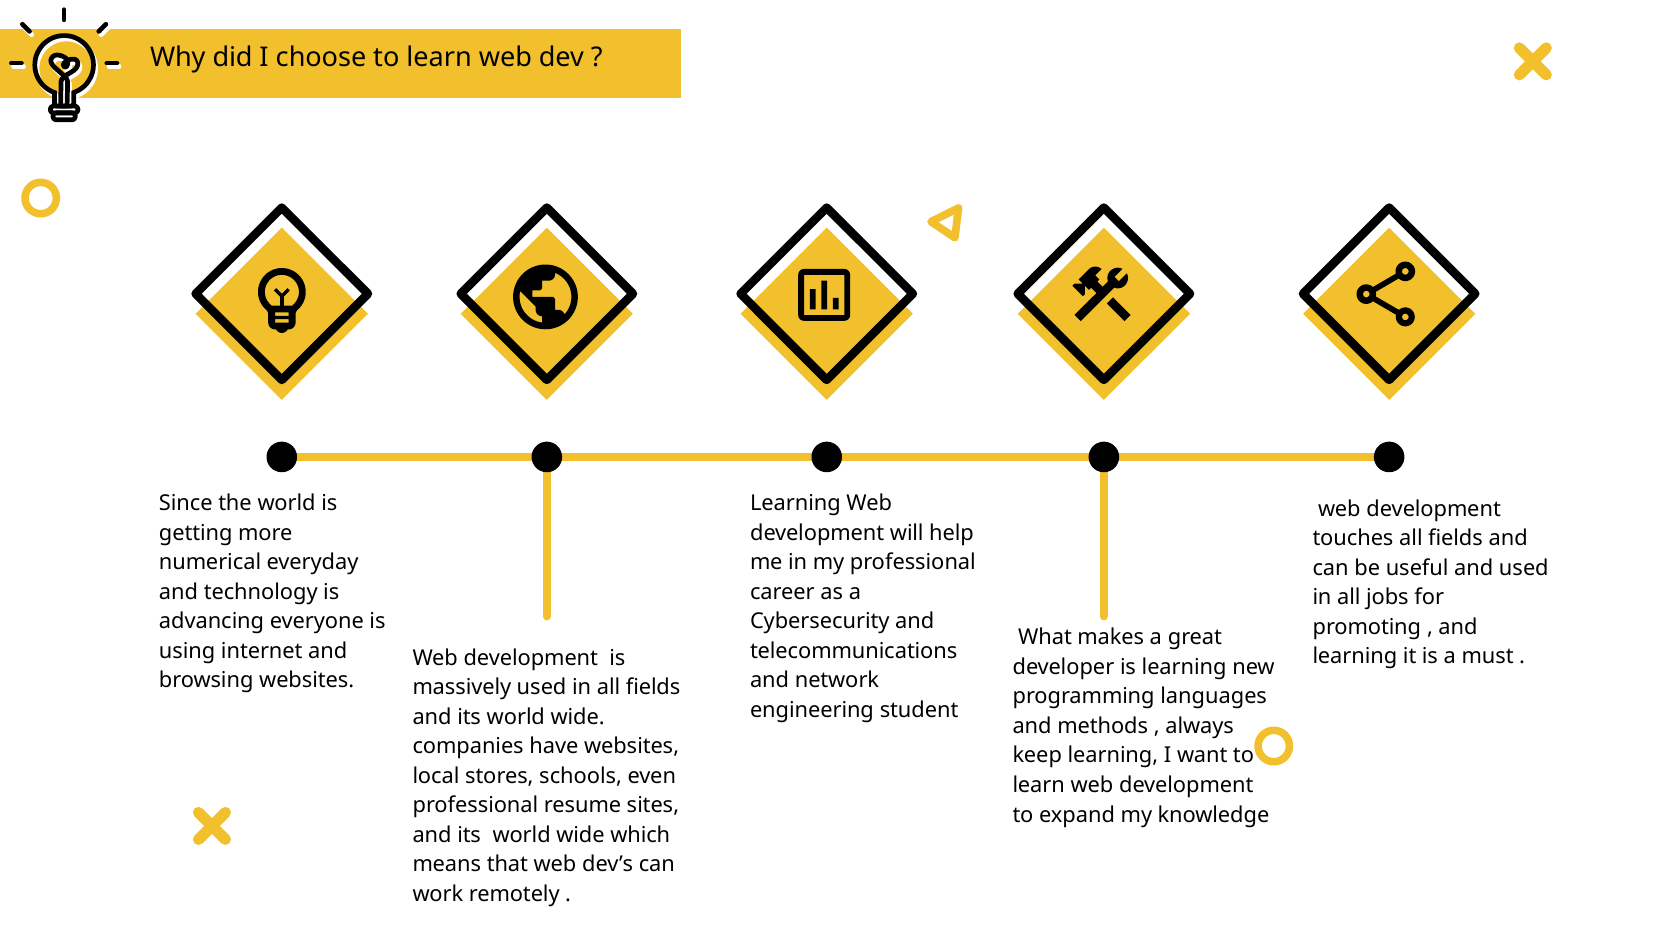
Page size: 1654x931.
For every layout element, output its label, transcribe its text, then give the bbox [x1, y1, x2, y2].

text_box [531, 441, 563, 473]
text_box [754, 227, 900, 373]
text_box [1031, 227, 1177, 372]
title Why did I choose to learn web dev ? [150, 0, 807, 113]
text_box [209, 227, 355, 373]
text_box Learning Web development will help me in my professional career as a Cybersecurity and telecommunications and network engineering student [750, 487, 991, 724]
text_box [266, 441, 297, 473]
text_box [1316, 227, 1462, 372]
text_box [811, 441, 842, 473]
text_box [1303, 307, 1476, 400]
text_box [1088, 441, 1120, 473]
text_box Since the world is getting more numerical everyday and technology is advancing everyone is using internet and browsing websites. [158, 487, 399, 695]
text_box [1373, 441, 1405, 473]
text_box web development touches all fields and can be useful and used in all jobs for promoting , and learning it is a must . [1312, 487, 1553, 676]
text_box [195, 307, 368, 400]
text_box [474, 227, 620, 372]
text_box [740, 307, 913, 400]
text_box [1017, 307, 1191, 400]
text_box Web development is massively used in all fields and its world wide. companies have websites, local stores, schools, even professional resume sites, and its world wide which means that web dev’s can work remotely . [412, 612, 713, 931]
text_box What makes a great developer is learning new programming languages and methods , always keep learning, I want to learn web development to expand my knowledge [1012, 600, 1276, 850]
text_box [460, 307, 633, 400]
